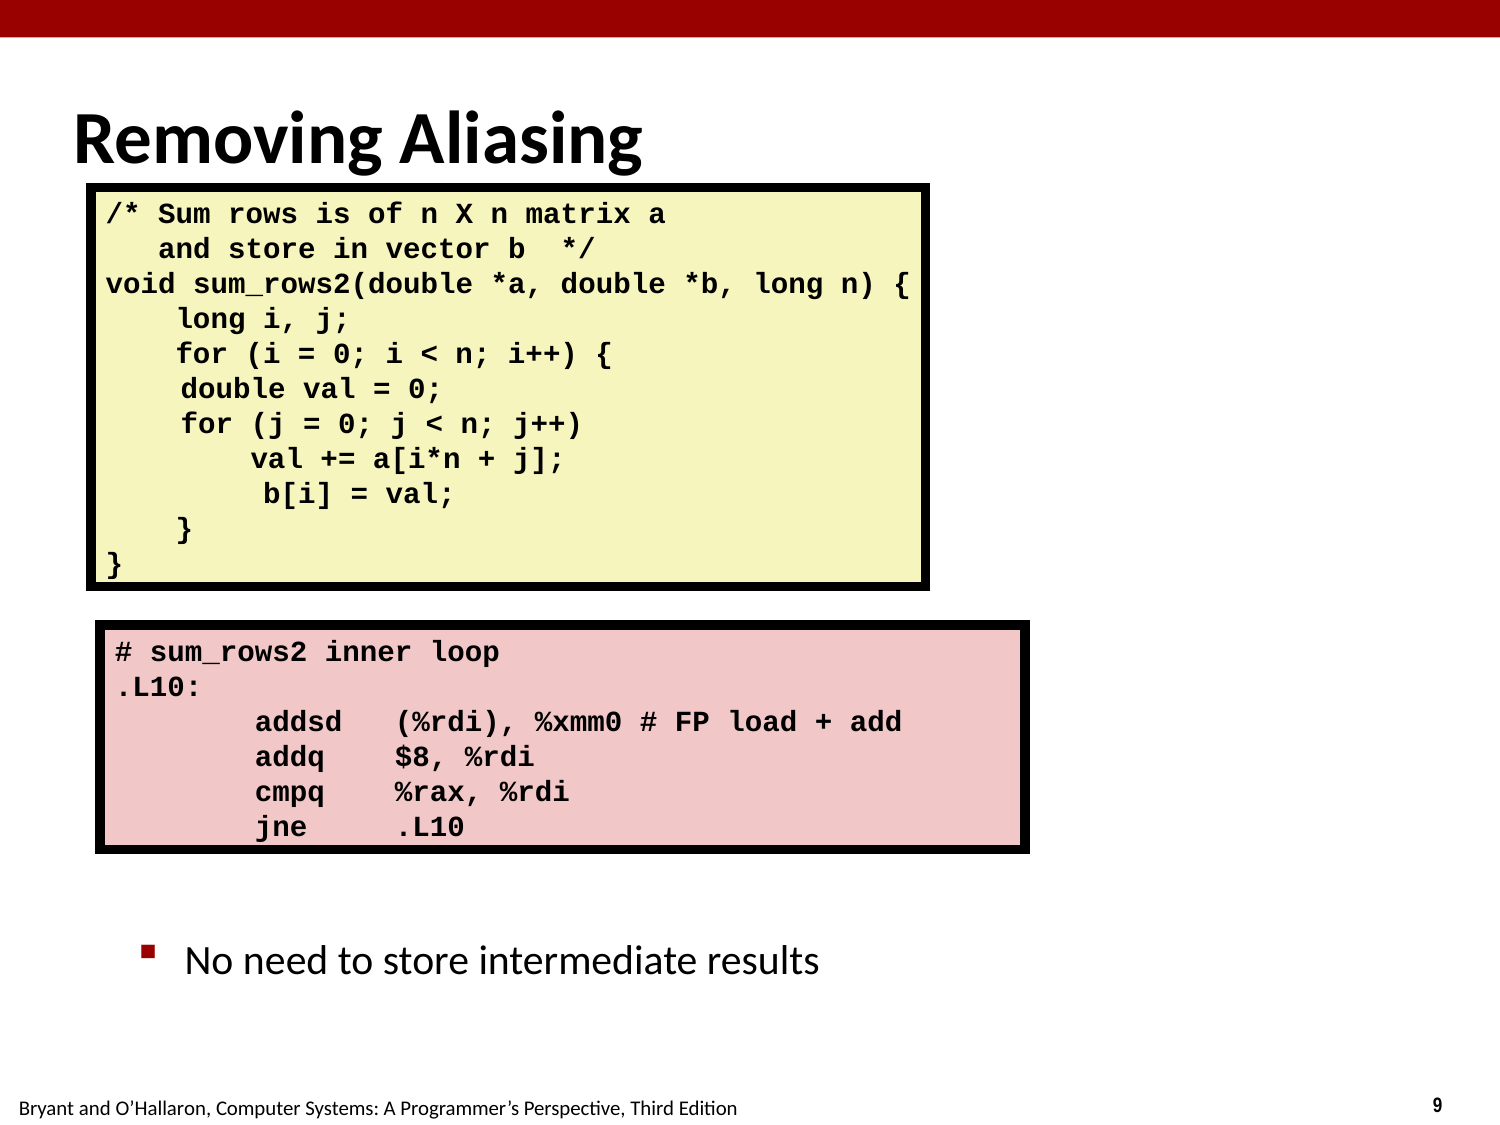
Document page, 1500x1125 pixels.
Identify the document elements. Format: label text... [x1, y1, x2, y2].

title Removing Aliasing [58, 71, 1304, 197]
list No need to store intermediate results [47, 924, 1411, 1058]
text_box /* Sum rows is of n X n matrix a and store in vector b */ void sum_rows2(double *a, double *b, long n) { long i, j; for (i = 0; i < n; i++) { double val = 0; for (j = 0; j < n; j++) val += a[i*n + j]; b[i] = val; } } [90, 187, 926, 587]
text_box # sum_rows2 inner loop .L10: addsd (%rdi), %xmm0 # FP load + add addq $8, %rdi cmpq %rax, %rdi jne .L10 [99, 624, 1025, 850]
